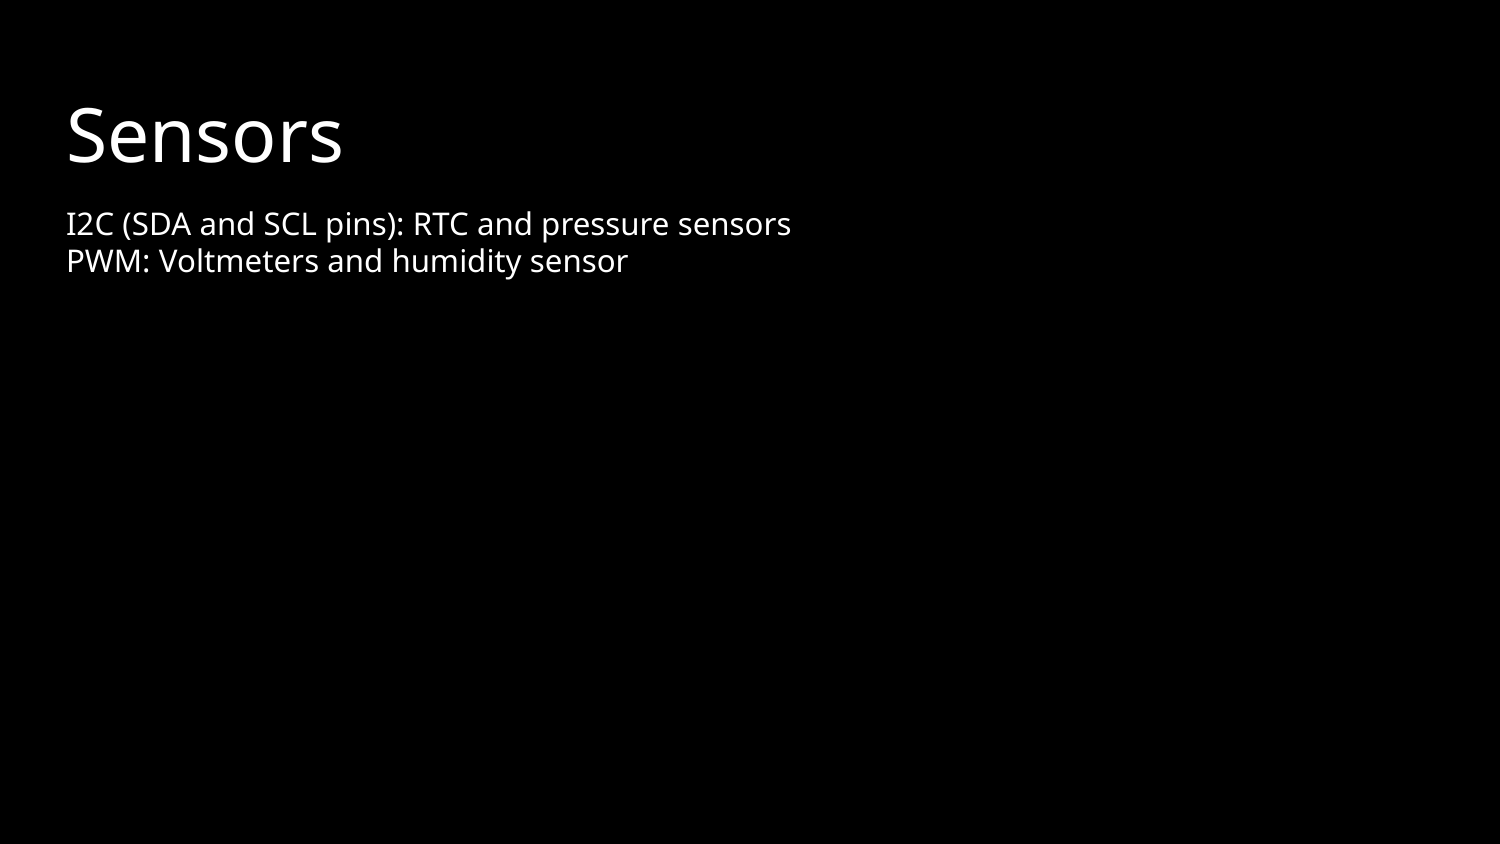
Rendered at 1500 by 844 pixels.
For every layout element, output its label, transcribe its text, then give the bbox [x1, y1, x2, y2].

list I2C (SDA and SCL pins): RTC and pressure sensors PWM: Voltmeters and humidity sensor [51, 189, 1449, 750]
title Sensors [51, 72, 1449, 167]
